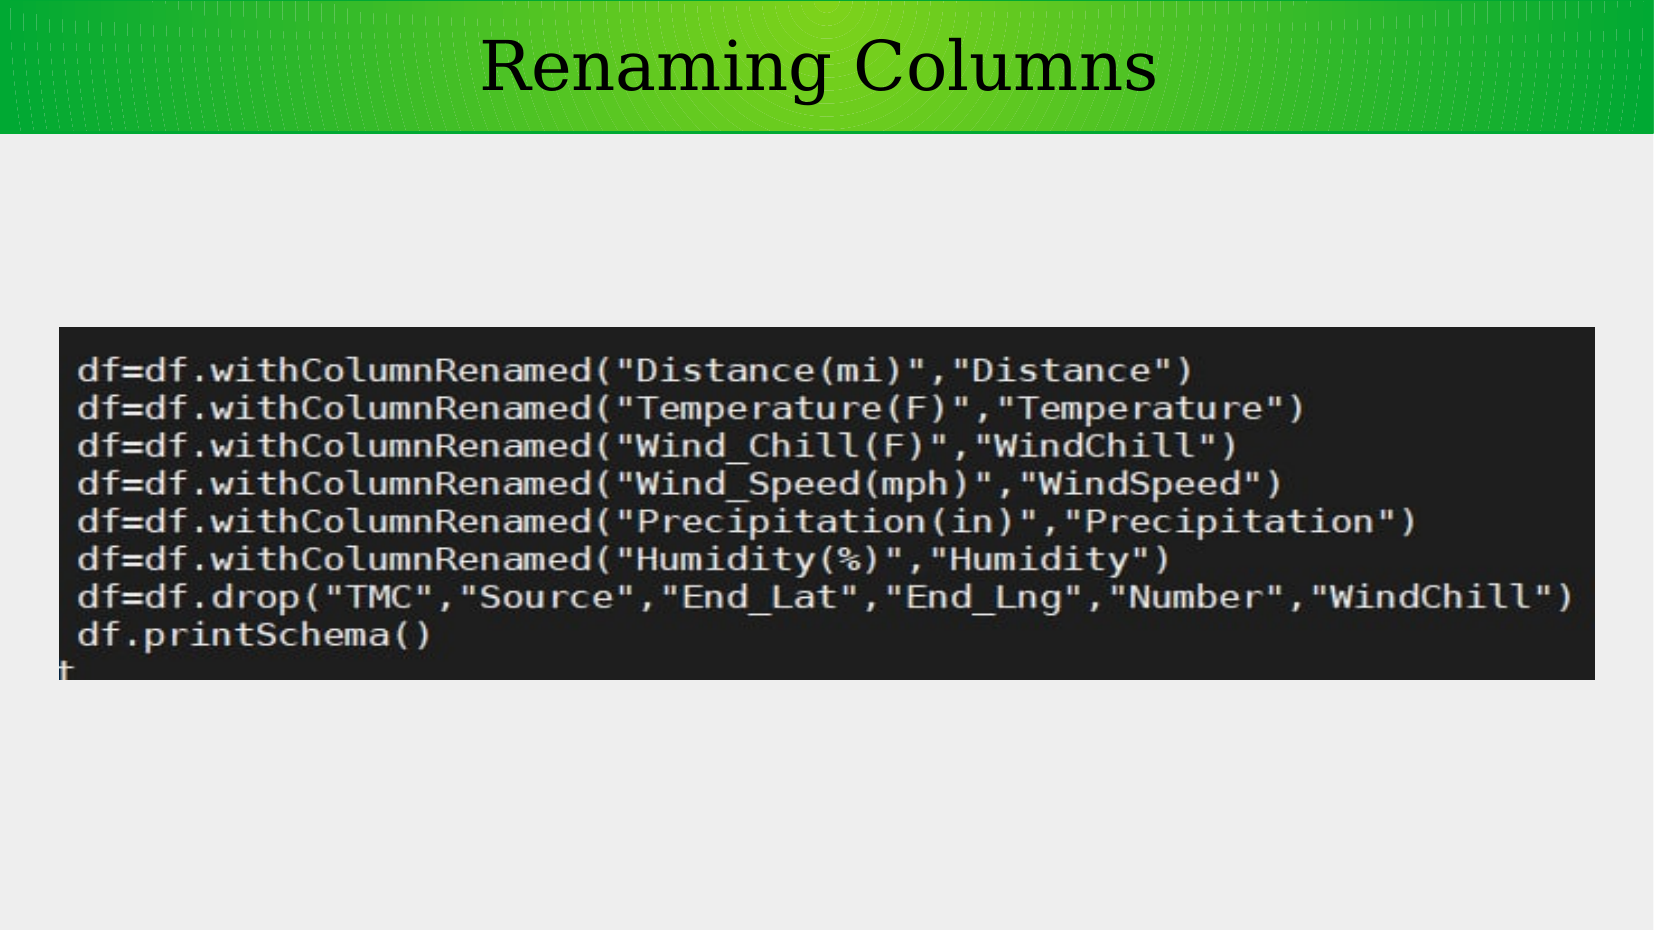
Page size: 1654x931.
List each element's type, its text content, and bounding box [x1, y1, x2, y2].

title Renaming Columns [73, 14, 1565, 119]
picture [59, 327, 1595, 680]
